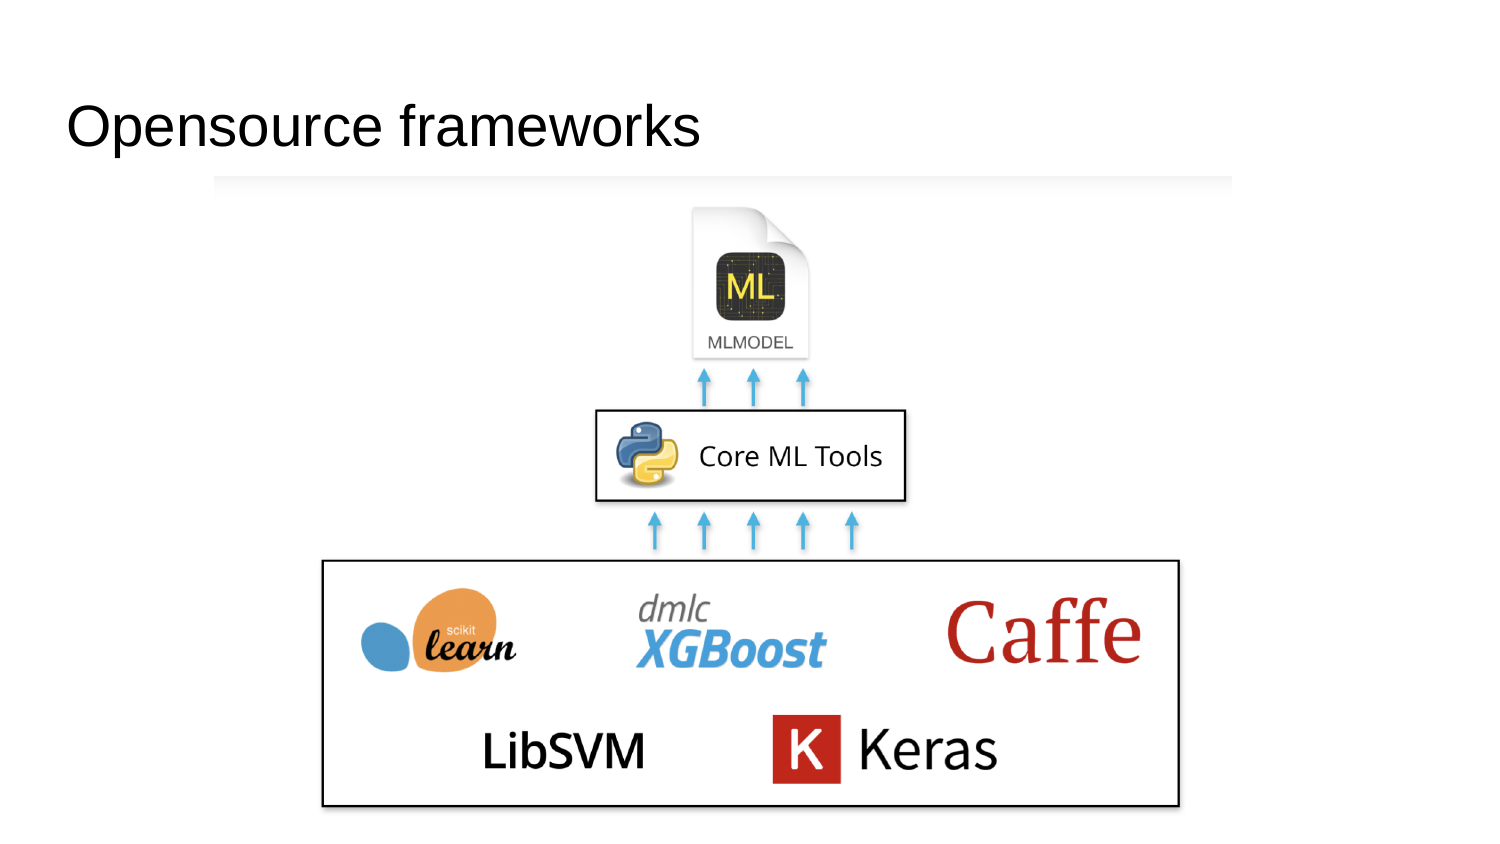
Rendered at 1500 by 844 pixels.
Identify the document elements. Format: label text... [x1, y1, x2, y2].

title Opensource frameworks [51, 72, 1449, 167]
picture [214, 176, 1232, 832]
